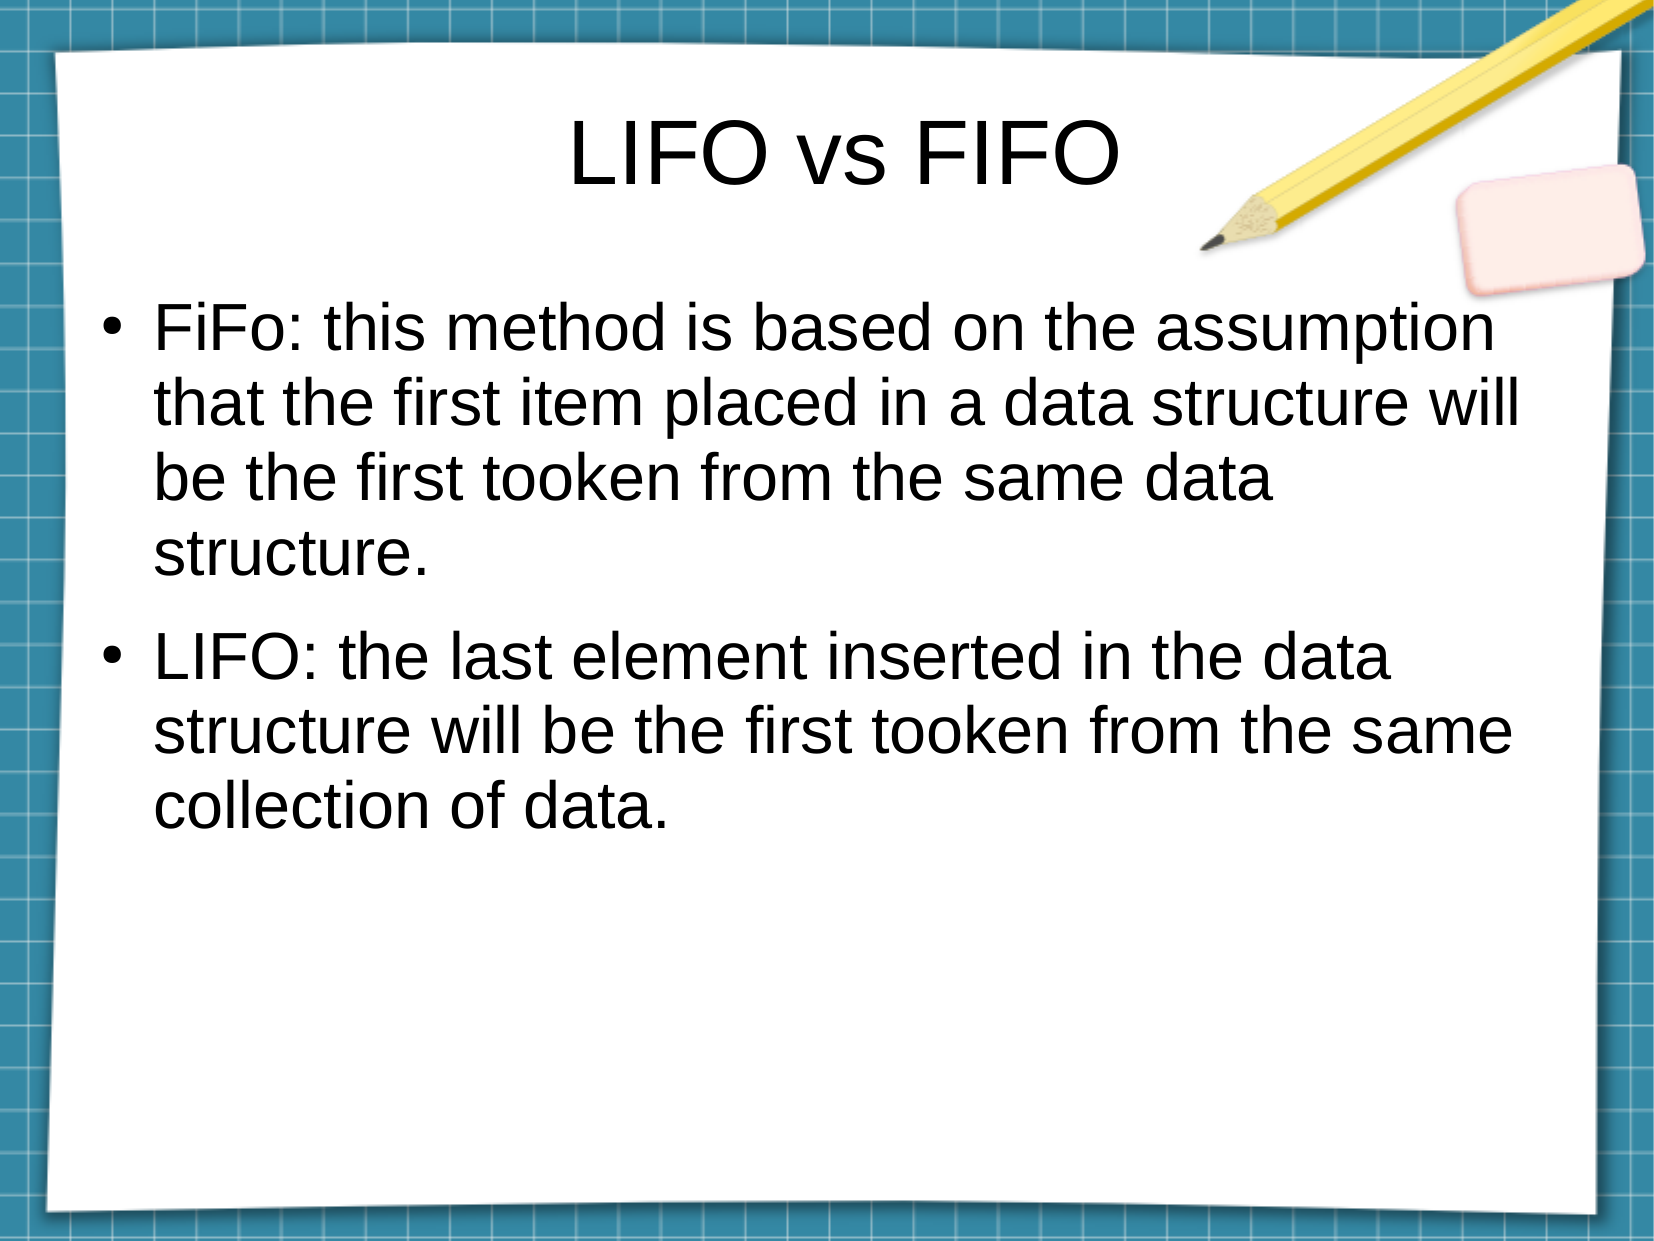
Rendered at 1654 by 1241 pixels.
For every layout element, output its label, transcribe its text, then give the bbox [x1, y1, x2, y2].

title LIFO vs FIFO [82, 49, 1571, 257]
picture [0, 0, 1654, 1241]
list FiFo: this method is based on the assumption that the first item placed in a data structure will be the first tooken from the same data structure. LIFO: the last element inserted in the data structure will be the first tooken from the same collection of data. [82, 290, 1571, 1010]
